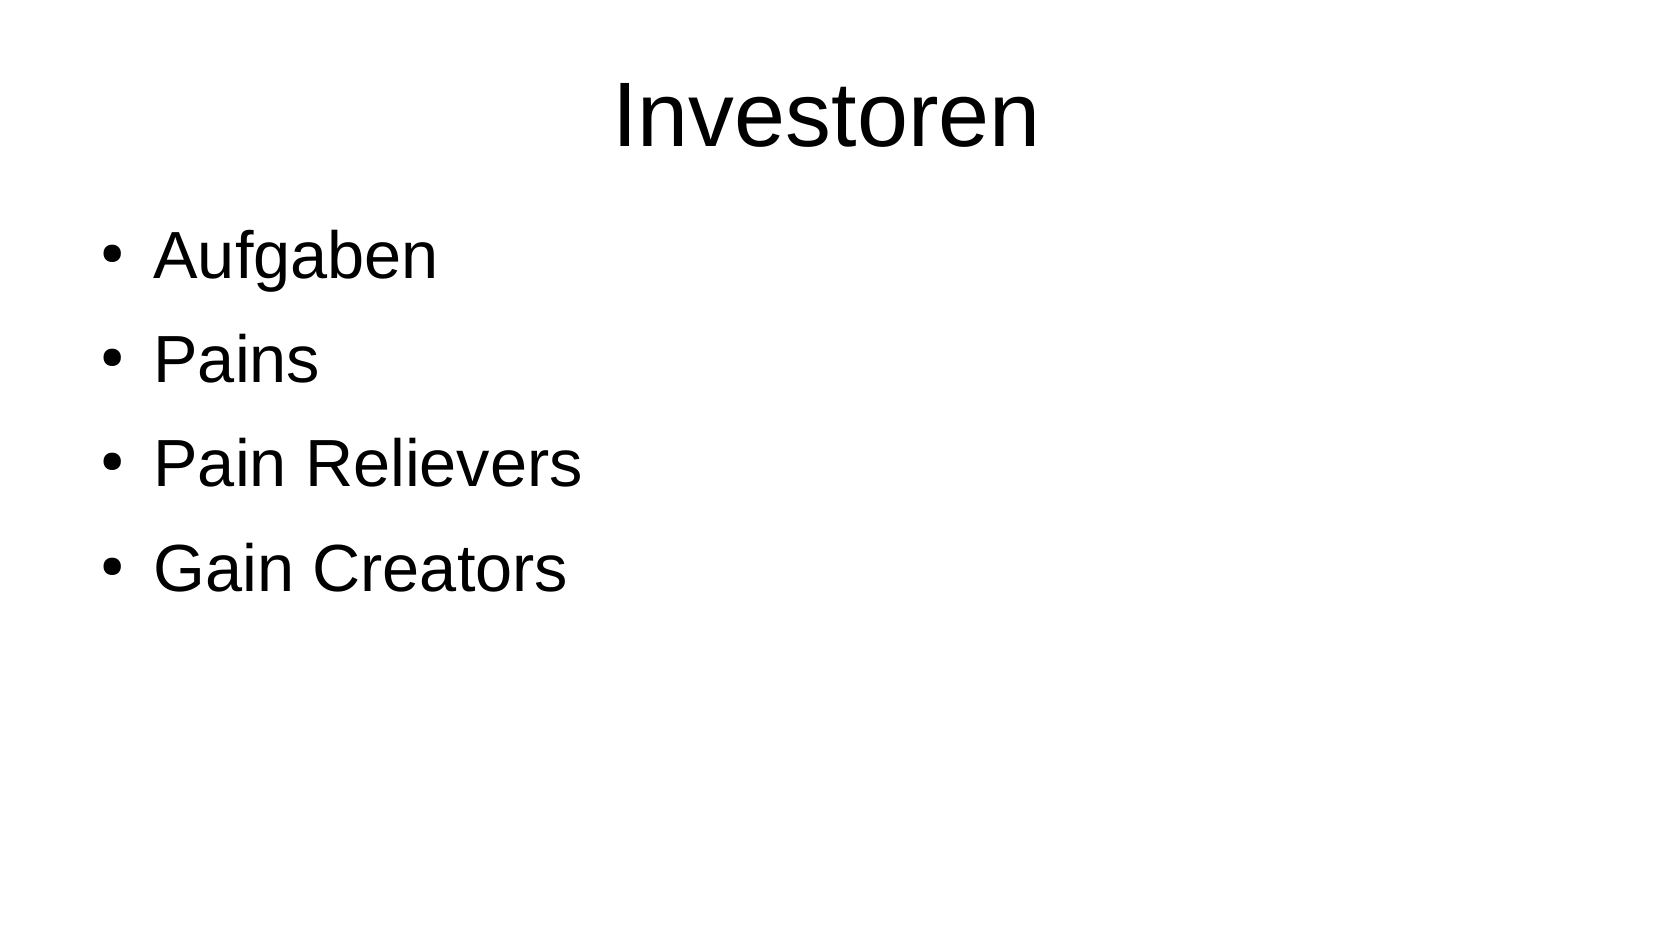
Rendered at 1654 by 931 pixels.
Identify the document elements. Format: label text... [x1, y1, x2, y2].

list Aufgaben Pains Pain Relievers Gain Creators [82, 217, 1571, 916]
title Investoren [82, 37, 1571, 193]
